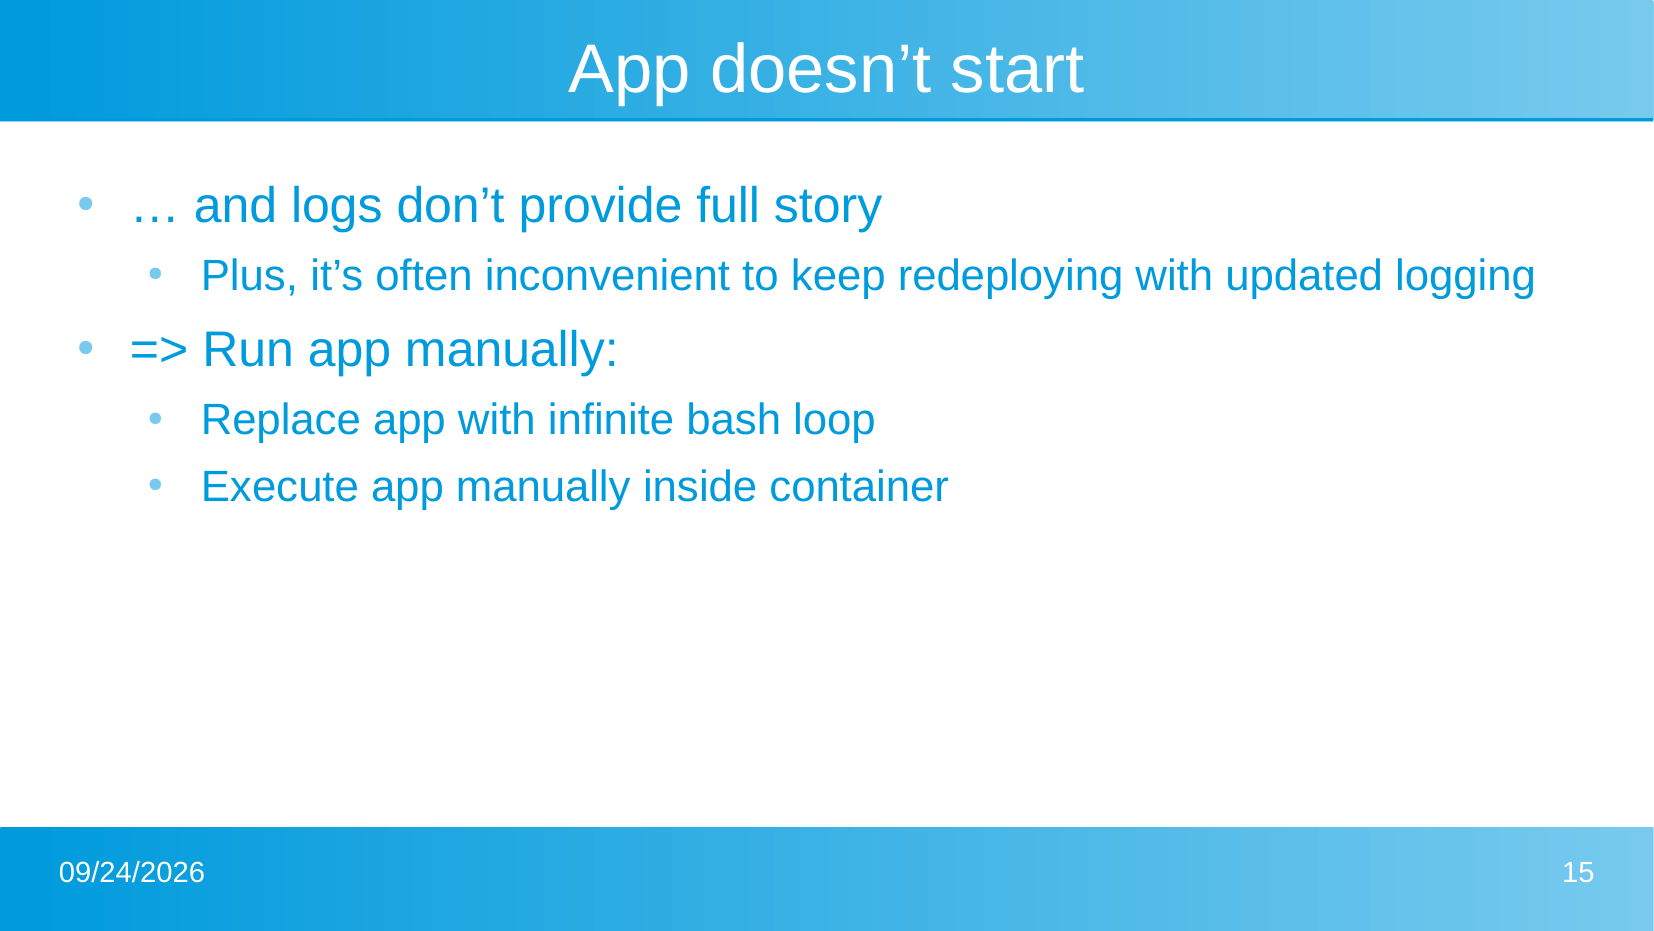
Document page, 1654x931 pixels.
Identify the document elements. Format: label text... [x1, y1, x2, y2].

title App doesn’t start [59, 29, 1595, 108]
list … and logs don’t provide full story Plus, it’s often inconvenient to keep redeploying with updated logging => Run app manually: Replace app with infinite bash loop Execute app manually inside container [59, 177, 1595, 768]
